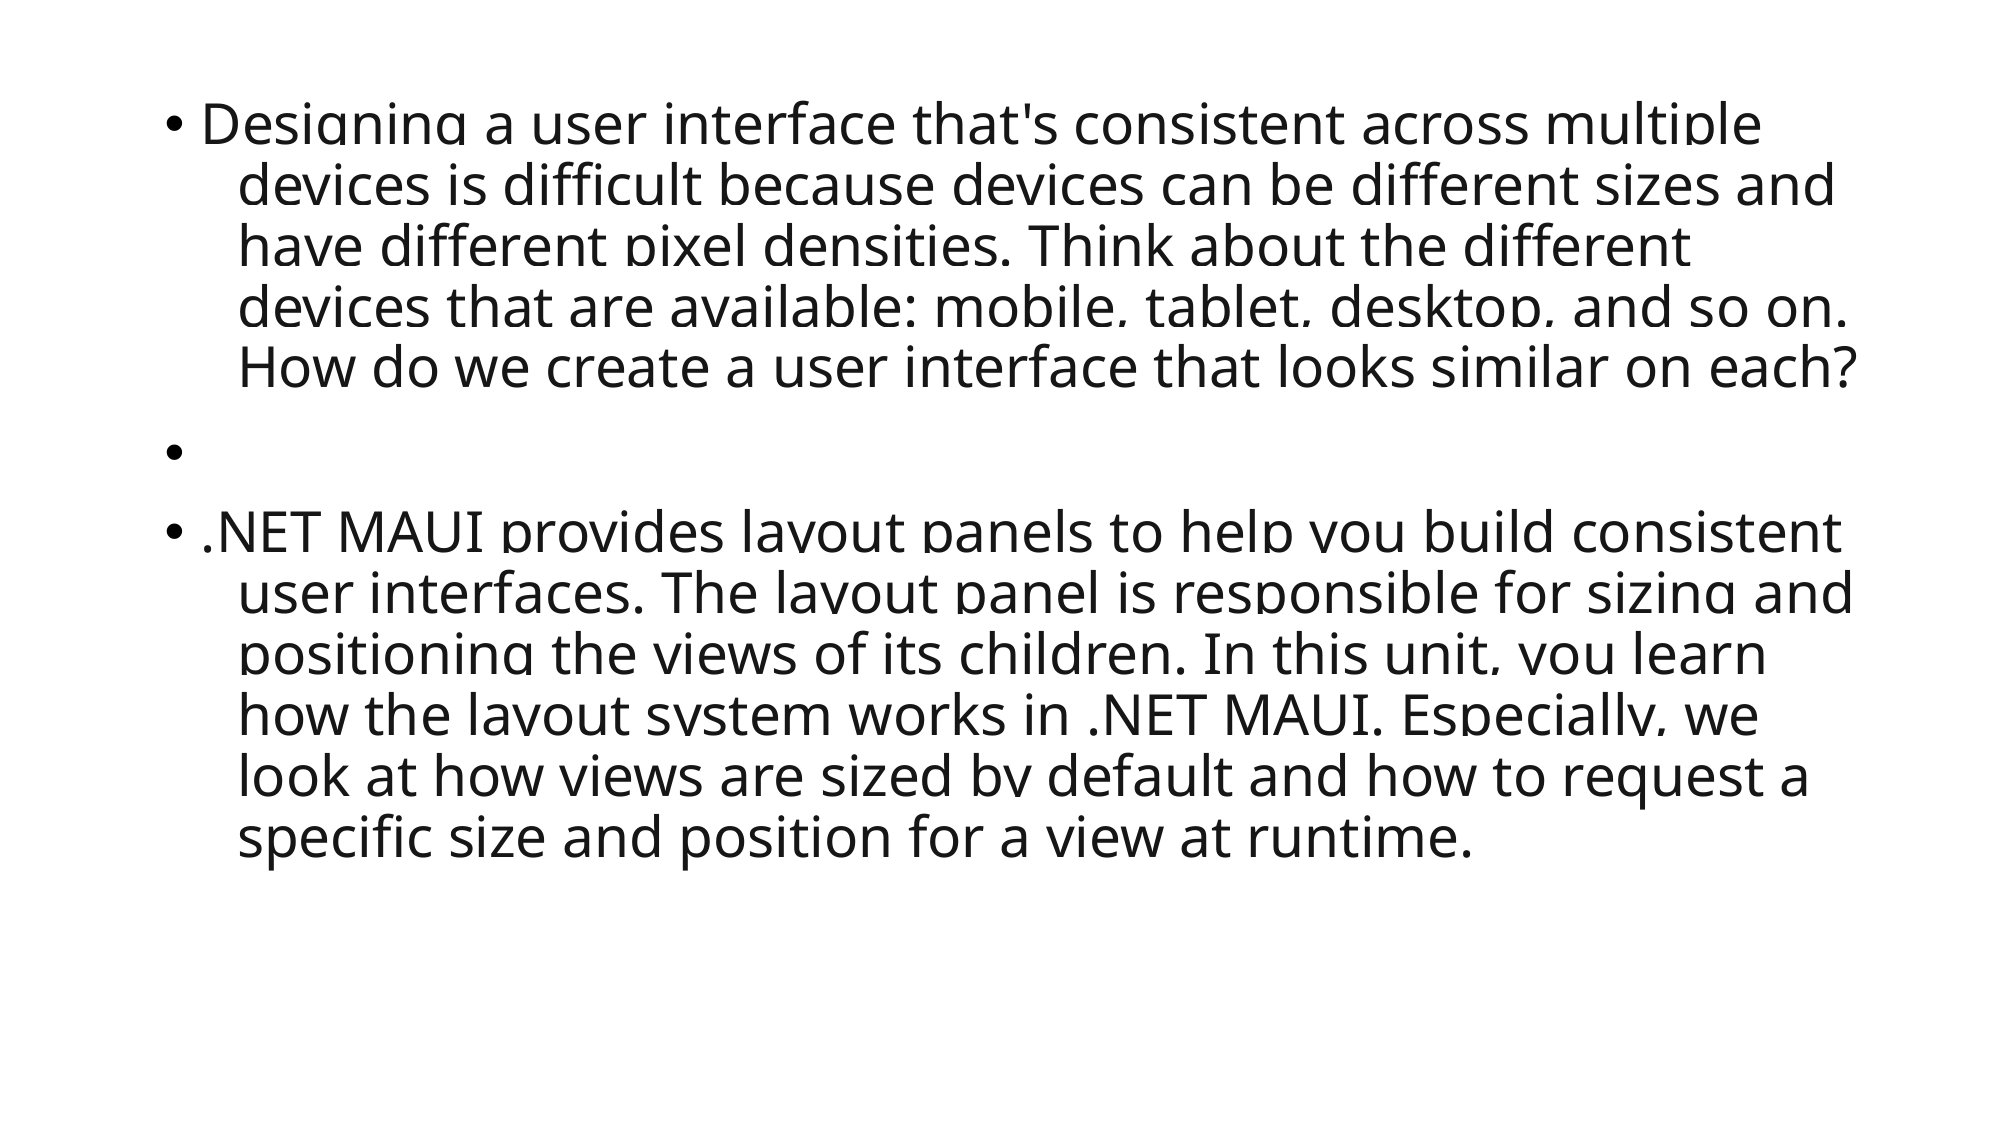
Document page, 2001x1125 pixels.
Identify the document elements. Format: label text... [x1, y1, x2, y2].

list Designing a user interface that's consistent across multiple devices is difficult because devices can be different sizes and have different pixel densities. Think about the different devices that are available: mobile, tablet, desktop, and so on. How do we create a user interface that looks similar on each? .NET MAUI provides layout panels to help you build consistent user interfaces. The layout panel is responsible for sizing and positioning the views of its children. In this unit, you learn how the layout system works in .NET MAUI. Especially, we look at how views are sized by default and how to request a specific size and position for a view at runtime. [149, 87, 1875, 974]
